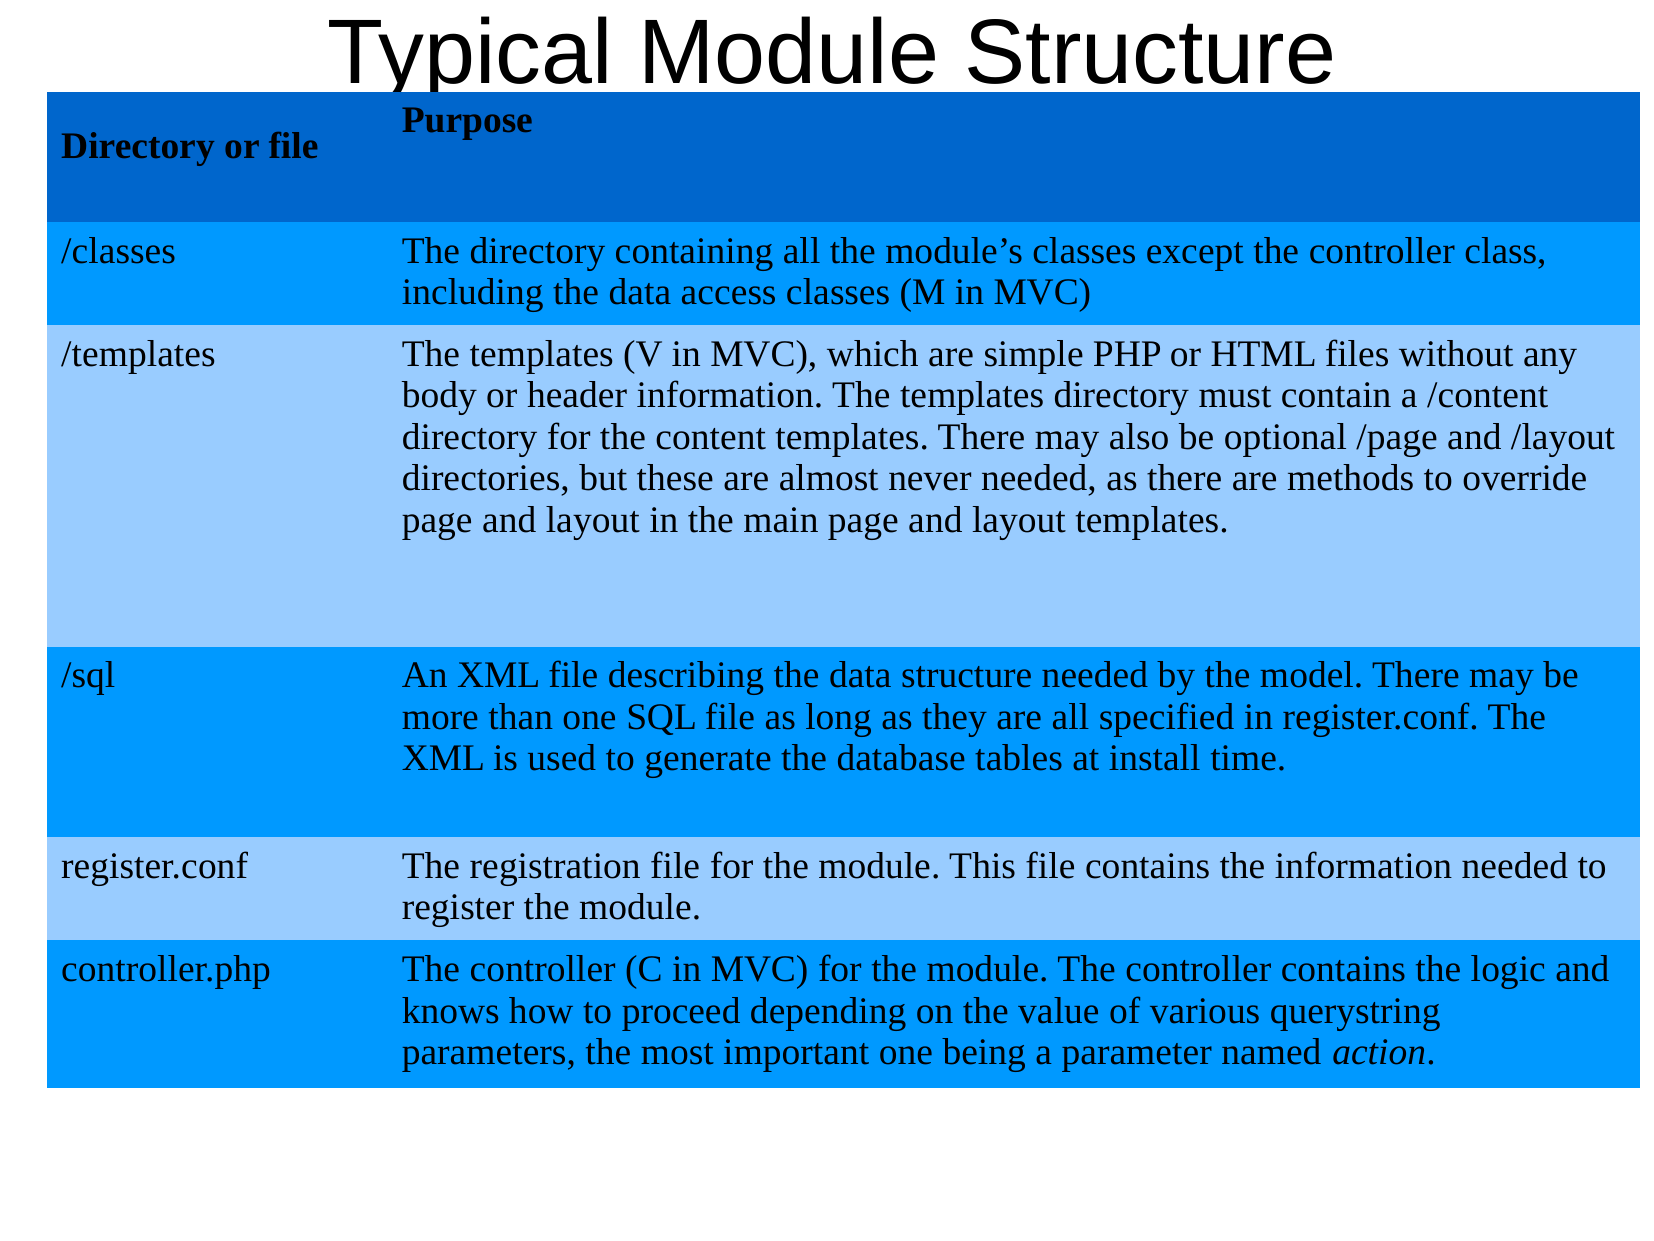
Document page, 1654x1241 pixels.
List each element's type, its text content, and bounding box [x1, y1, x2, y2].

table_cell The directory containing all the module’s classes except the controller class, including the data access classes (M in MVC) [387, 222, 1640, 325]
table_cell The controller (C in MVC) for the module. The controller contains the logic and knows how to proceed depending on the value of various querystring parameters, the most important one being a parameter named action. [387, 940, 1640, 1088]
table_header Purpose [387, 92, 1640, 222]
table_cell register.conf [47, 837, 387, 940]
table_cell /sql [47, 647, 387, 837]
table_cell The templates (V in MVC), which are simple PHP or HTML files without any body or header information. The templates directory must contain a /content directory for the content templates. There may also be optional /page and /layout directories, but these are almost never needed, as there are methods to override page and layout in the main page and layout templates. [387, 325, 1640, 647]
table_cell An XML file describing the data structure needed by the model. There may be more than one SQL file as long as they are all specified in register.conf. The XML is used to generate the database tables at install time. [387, 647, 1640, 837]
table_cell controller.php [47, 940, 387, 1088]
table_header Directory or file [47, 92, 387, 222]
table_cell The registration file for the module. This file contains the information needed to register the module. [387, 837, 1640, 940]
title Typical Module Structure [88, 0, 1577, 92]
table_cell /classes [47, 222, 387, 325]
table_cell /templates [47, 325, 387, 647]
